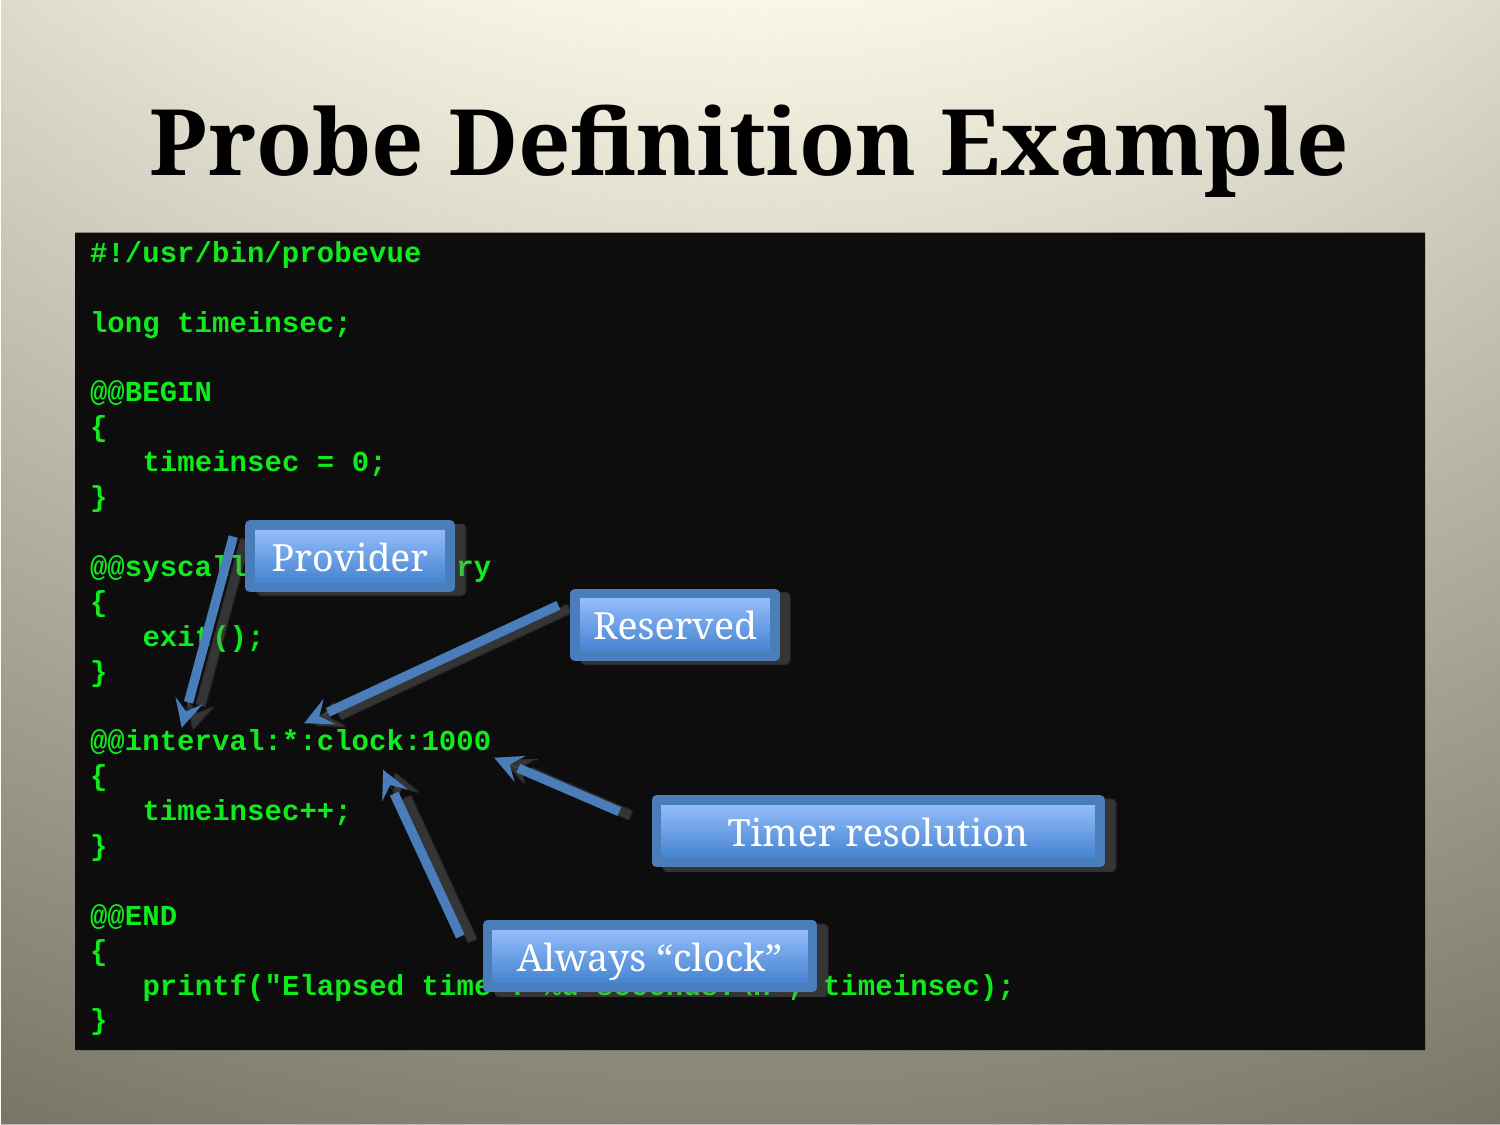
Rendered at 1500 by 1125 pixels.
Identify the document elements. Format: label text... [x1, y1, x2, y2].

list #!/usr/bin/probevue long timeinsec; @@BEGIN { timeinsec = 0; } @@syscall:$1:exit:entry { exit(); } @@interval:*:clock:1000 { timeinsec++; } @@END { printf("Elapsed time : %d seconds.\n", timeinsec); } [75, 232, 1426, 1051]
text_box Provider [250, 525, 450, 588]
text_box Timer resolution [656, 800, 1100, 863]
picture [0, 0, 1500, 1125]
title Probe Definition Example [75, 45, 1426, 232]
text_box Always “clock” [487, 925, 812, 988]
text_box Reserved [575, 594, 775, 656]
